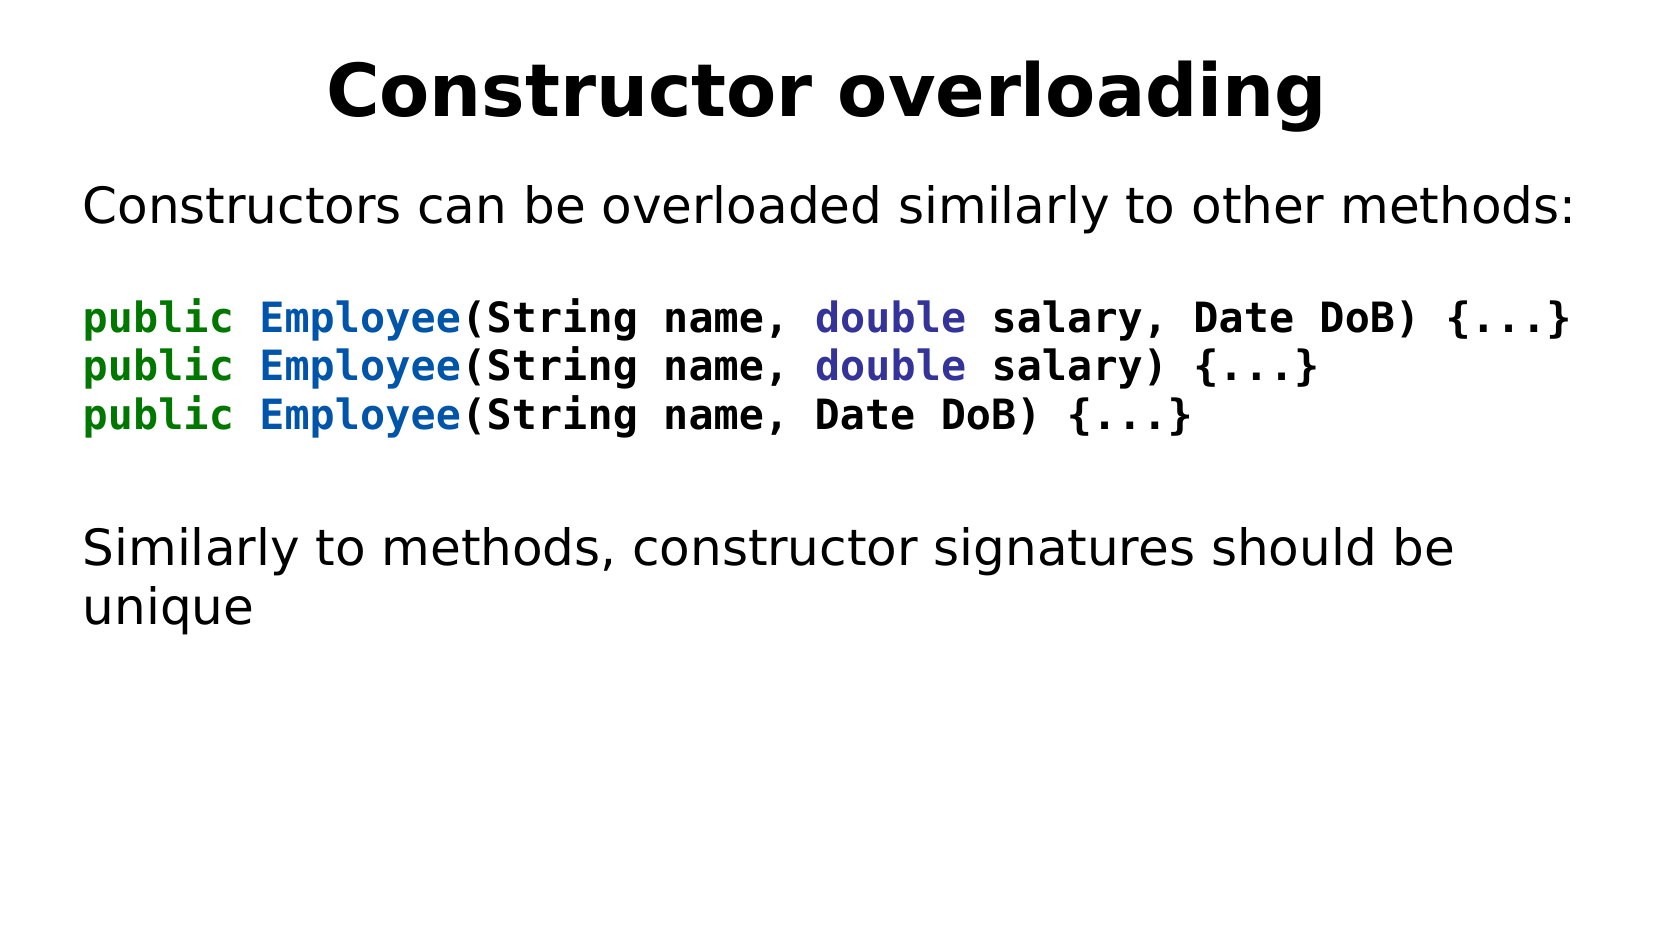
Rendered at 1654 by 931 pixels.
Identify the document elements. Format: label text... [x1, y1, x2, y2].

list Constructors can be overloaded similarly to other methods: public Employee(String name, double salary, Date DoB) {...} public Employee(String name, double salary) {...} public Employee(String name, Date DoB) {...} Similarly to methods, constructor signatures should be unique [82, 177, 1607, 869]
title Constructor overloading [82, 49, 1571, 135]
